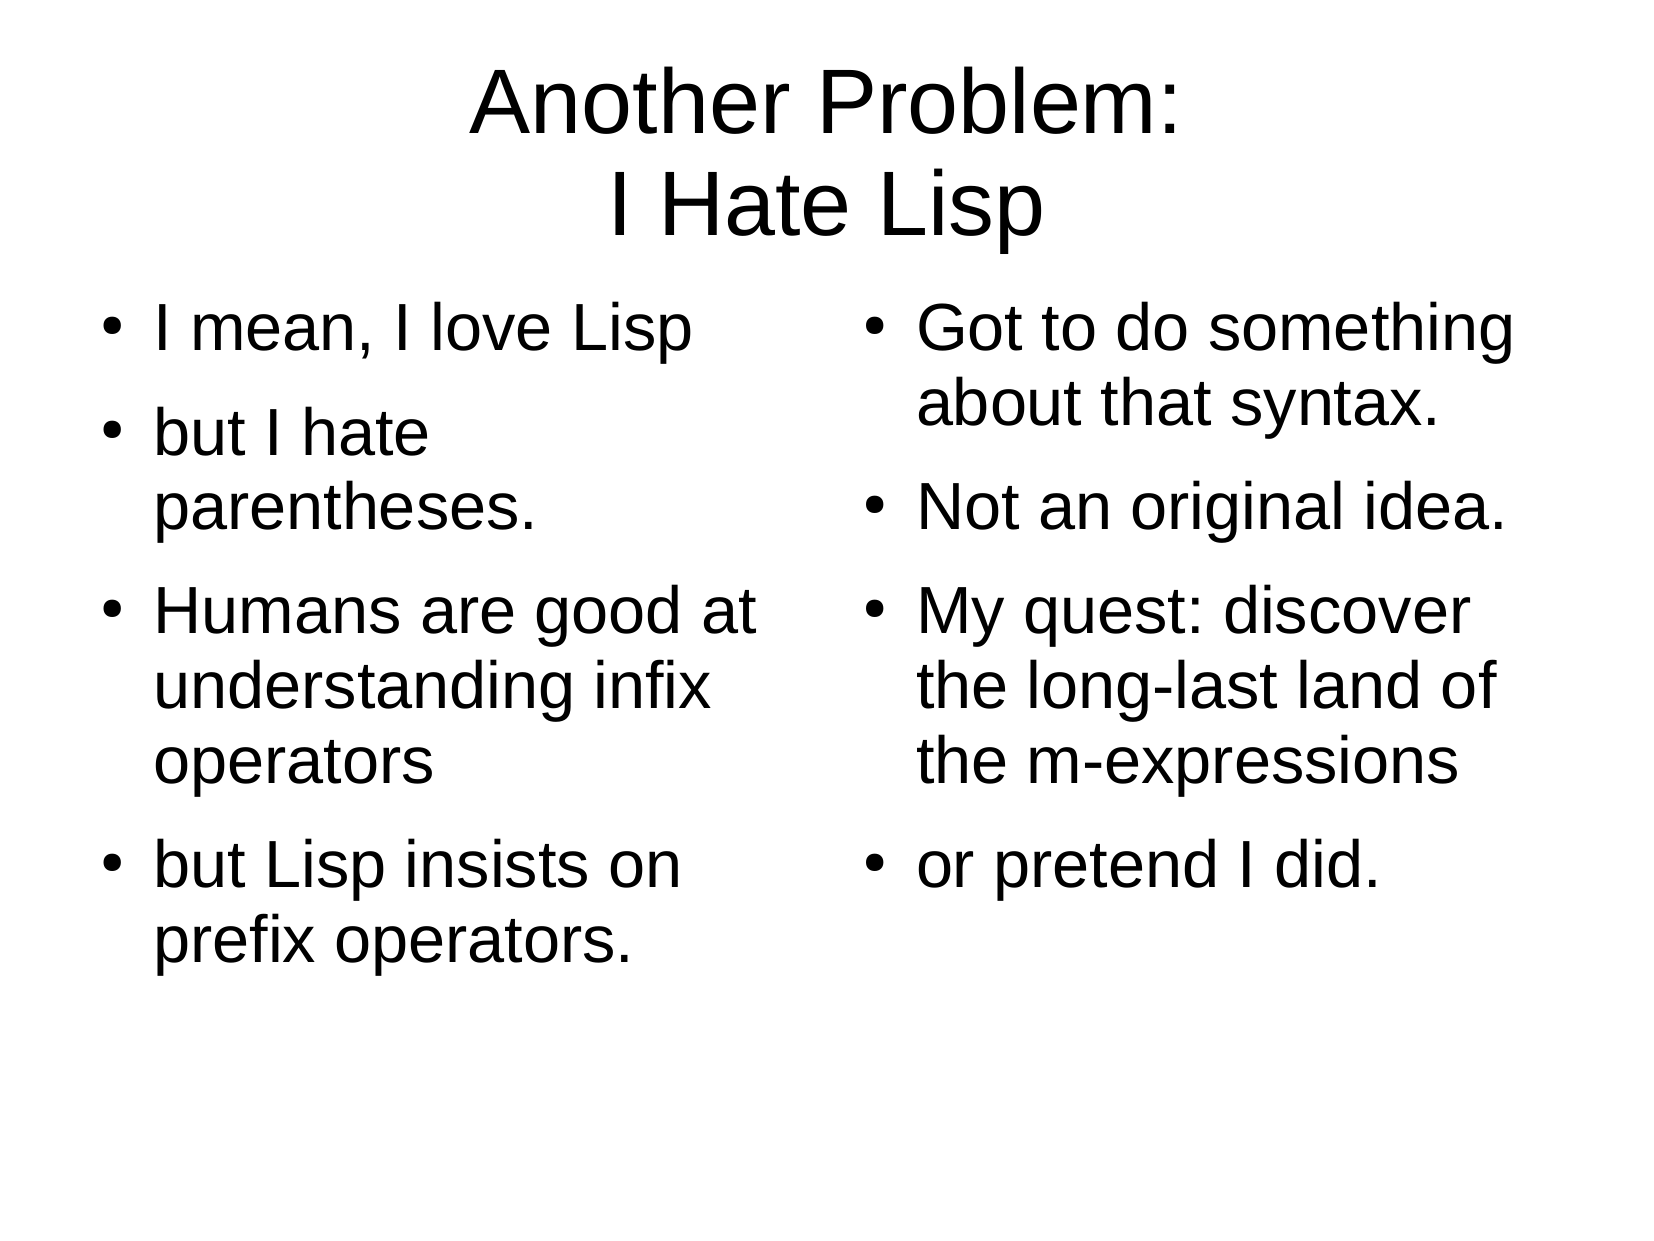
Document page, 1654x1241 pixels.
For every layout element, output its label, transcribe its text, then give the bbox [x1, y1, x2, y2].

title Another Problem: I Hate Lisp [82, 49, 1571, 257]
list I mean, I love Lisp but I hate parentheses. Humans are good at understanding infix operators but Lisp insists on prefix operators. [82, 290, 809, 1109]
list Got to do something about that syntax. Not an original idea. My quest: discover the long-last land of the m-expressions or pretend I did. [845, 290, 1572, 1109]
